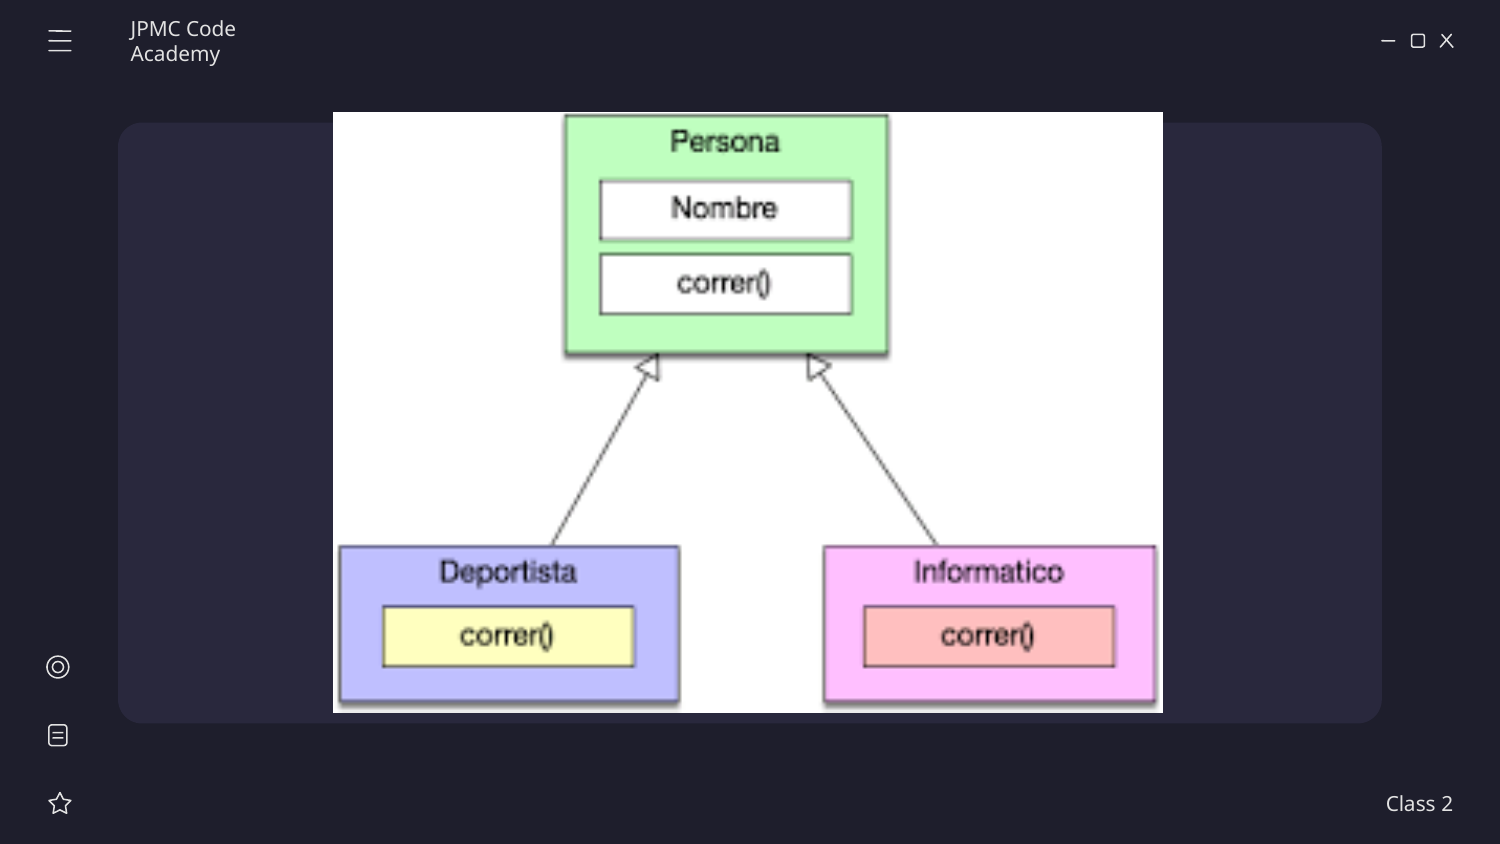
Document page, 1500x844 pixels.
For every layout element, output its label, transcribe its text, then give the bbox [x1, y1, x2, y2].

picture [333, 112, 1163, 713]
subtitle JPMC Code Academy [130, 18, 306, 64]
subtitle Class 2 [1278, 780, 1453, 826]
